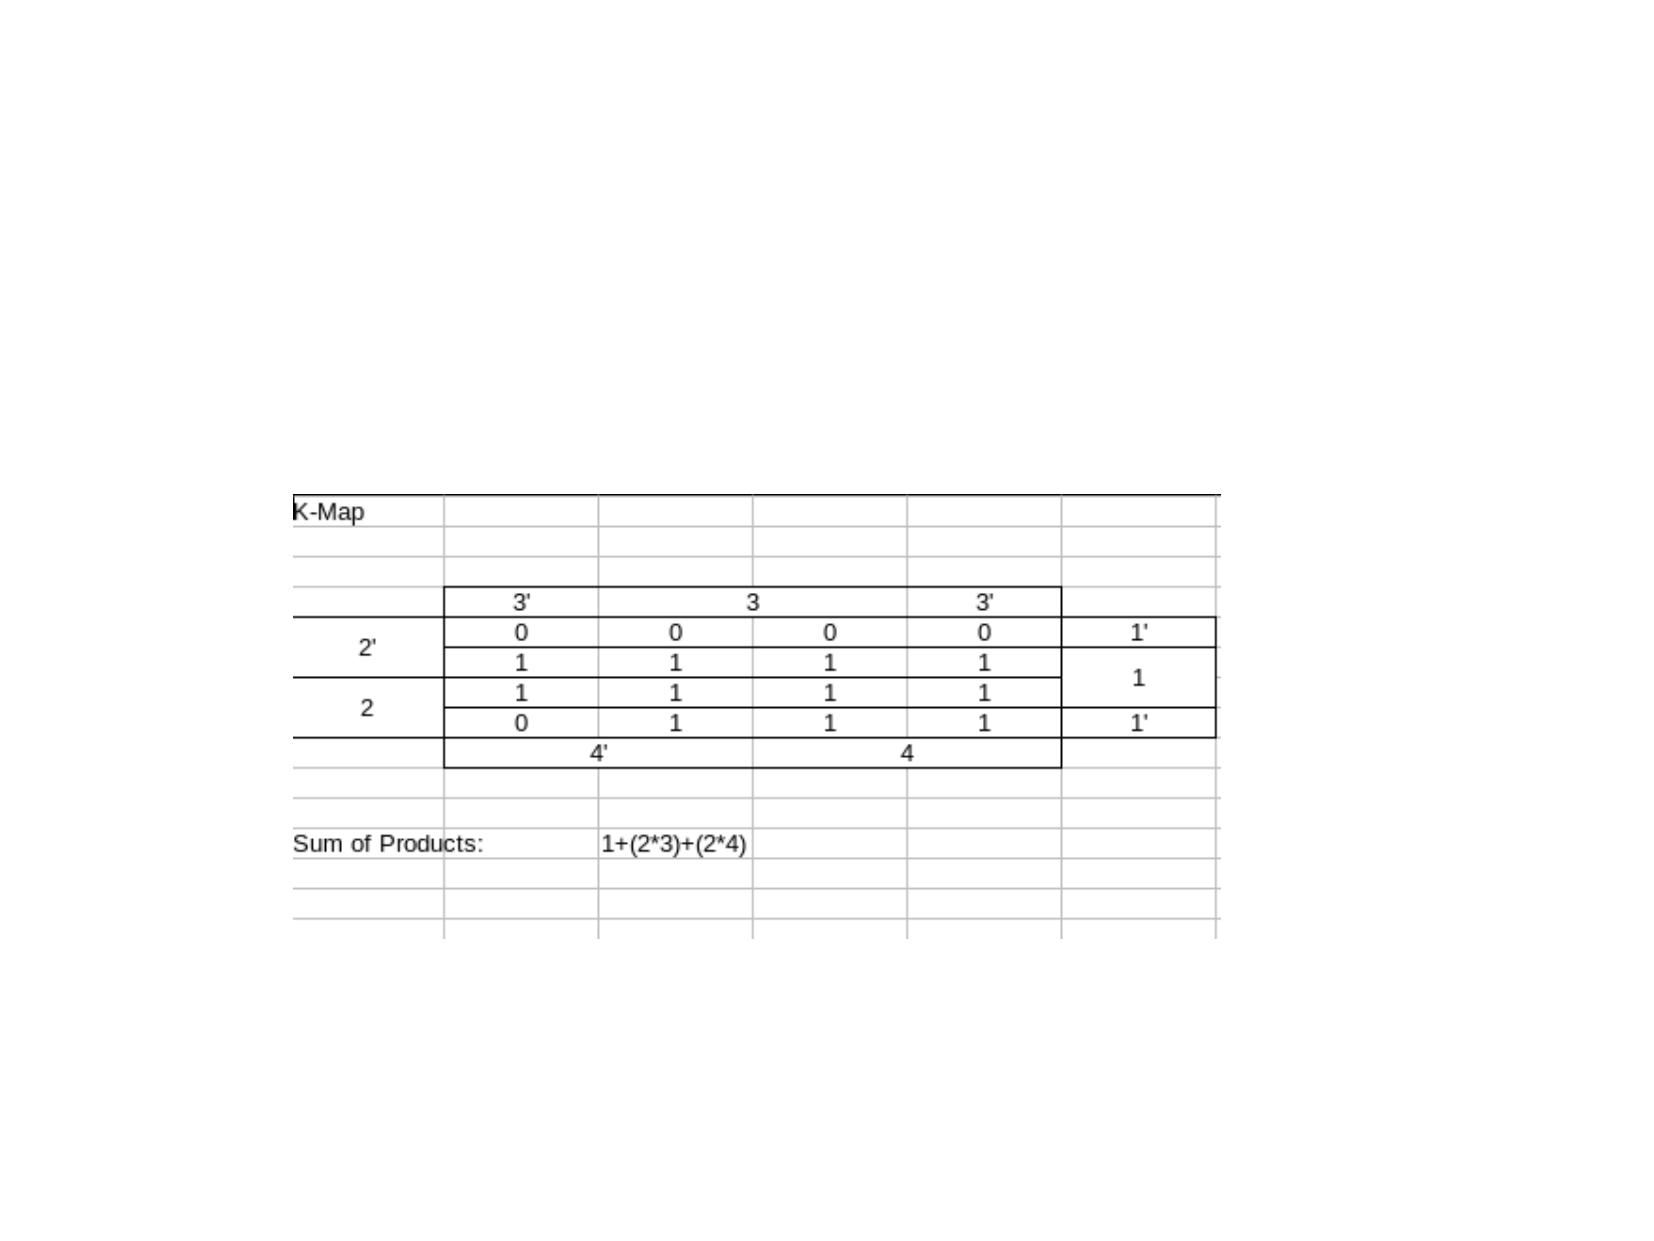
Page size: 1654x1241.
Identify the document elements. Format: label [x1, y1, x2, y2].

picture [293, 494, 1221, 939]
